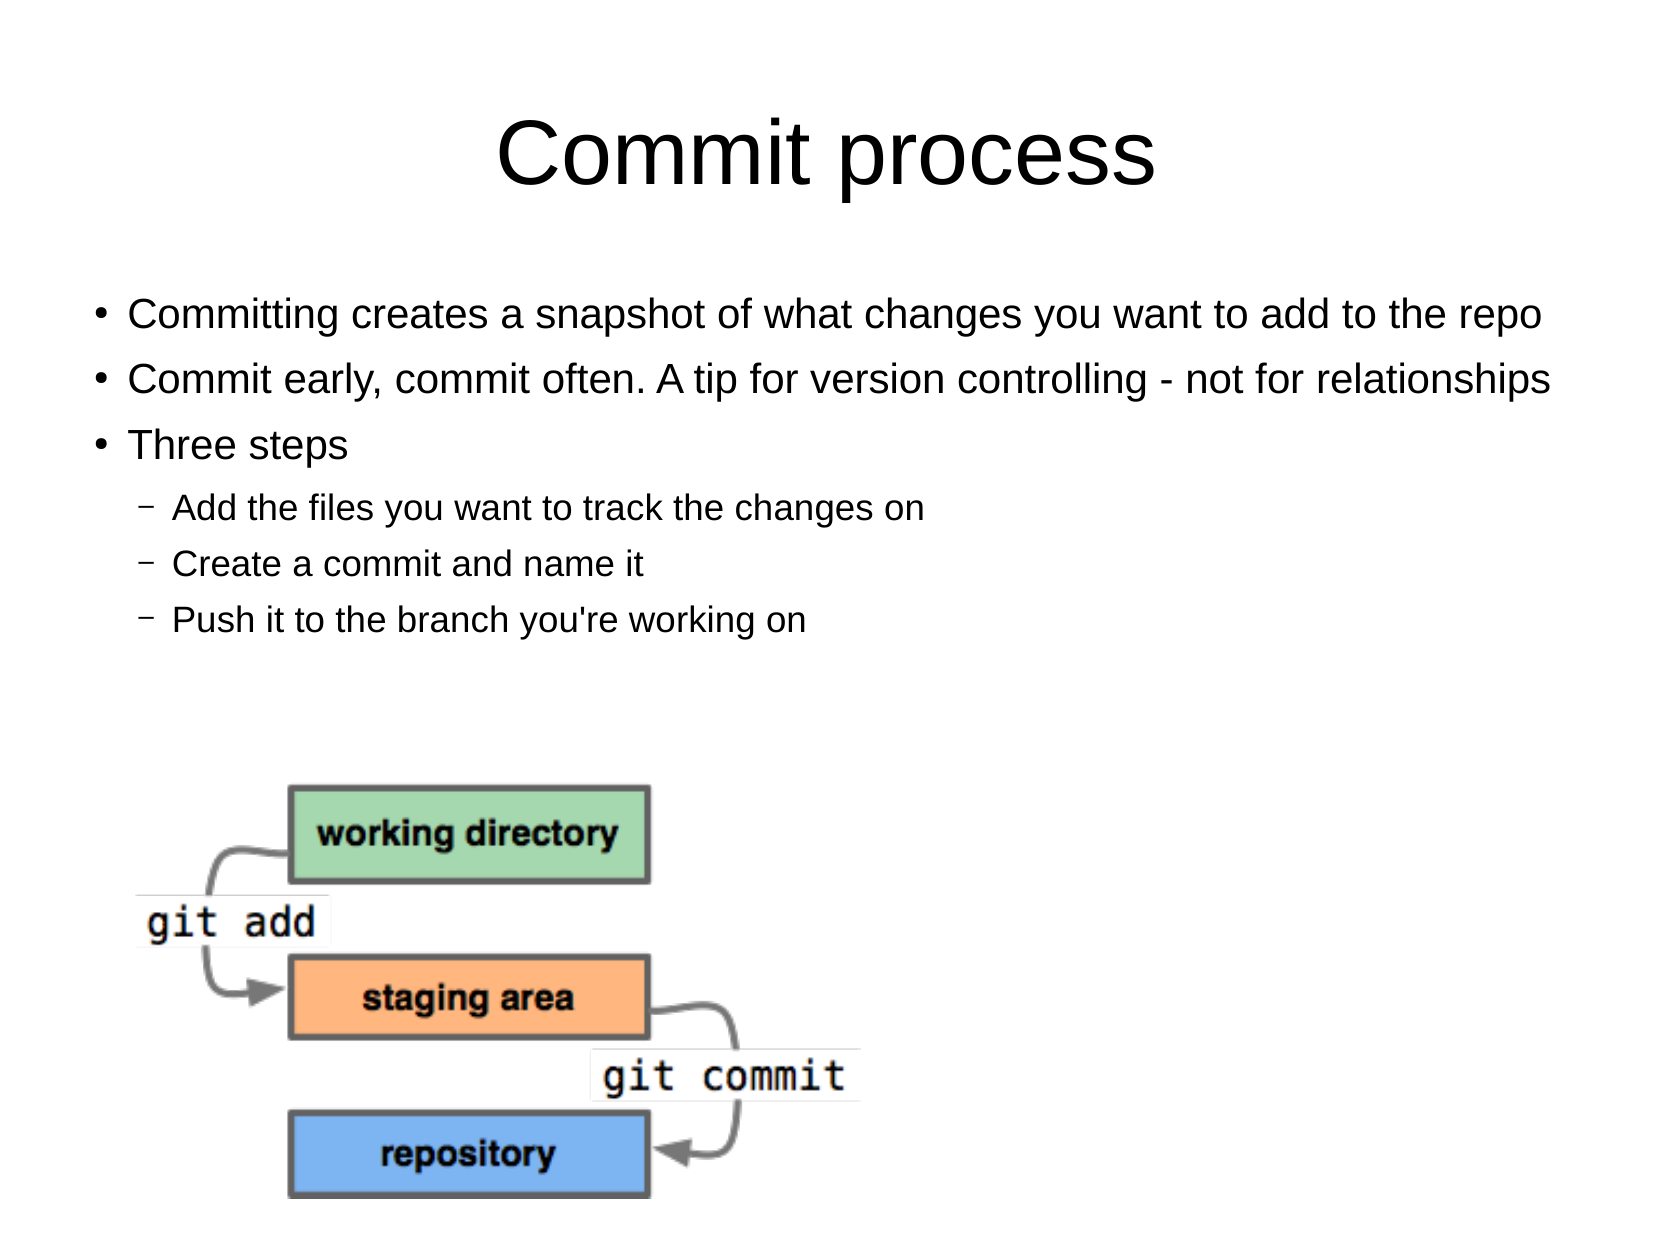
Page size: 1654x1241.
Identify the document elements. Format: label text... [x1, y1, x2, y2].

list Committing creates a snapshot of what changes you want to add to the repo Commit early, commit often. A tip for version controlling - not for relationships Three steps Add the files you want to track the changes on Create a commit and name it Push it to the branch you're working on [82, 290, 1571, 676]
picture [135, 779, 861, 1199]
title Commit process [82, 49, 1571, 257]
